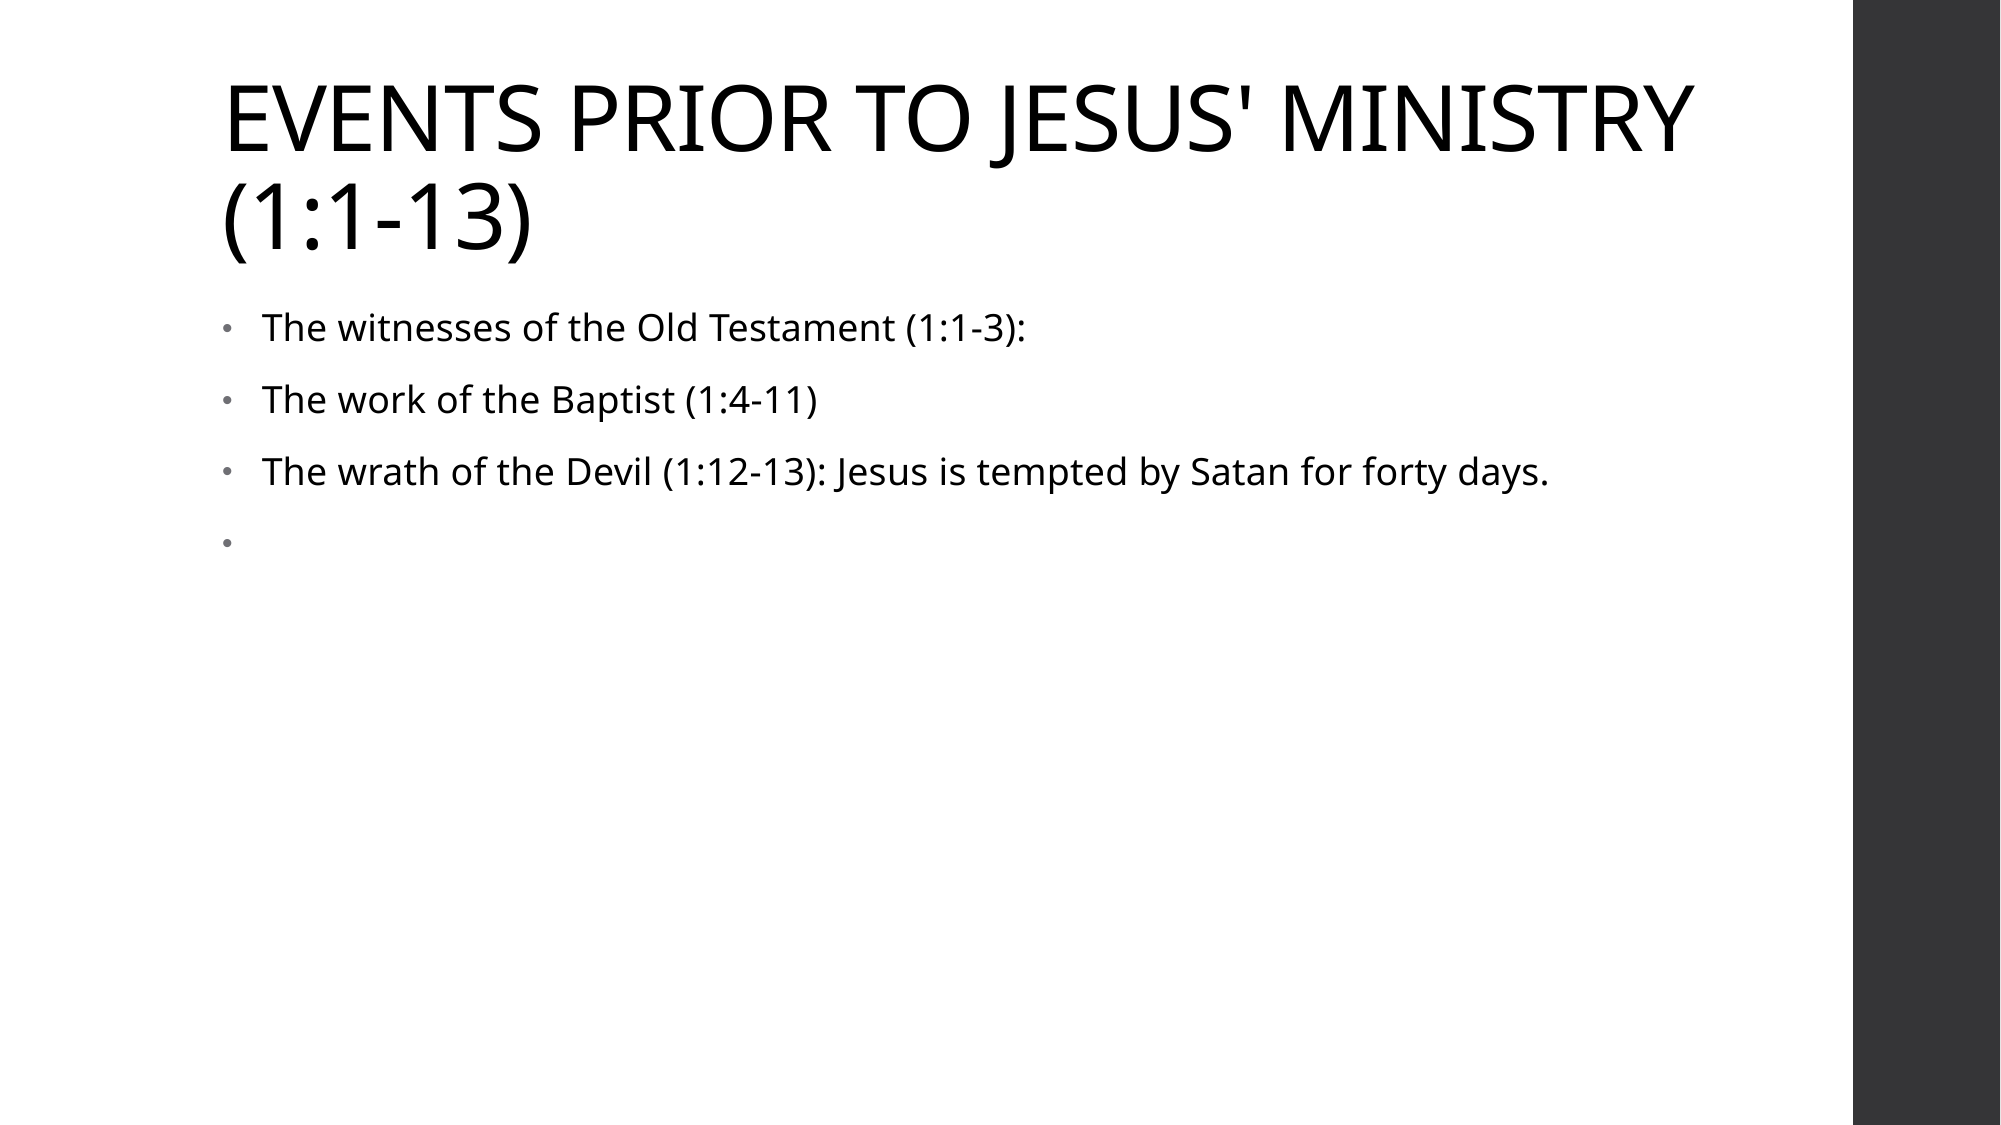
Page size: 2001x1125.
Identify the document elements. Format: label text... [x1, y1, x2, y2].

list The witnesses of the Old Testament (1:1-3): The work of the Baptist (1:4-11) The wrath of the Devil (1:12-13): Jesus is tempted by Satan for forty days. [206, 299, 1617, 1014]
title EVENTS PRIOR TO JESUS' MINISTRY (1:1-13) [206, 60, 1797, 278]
